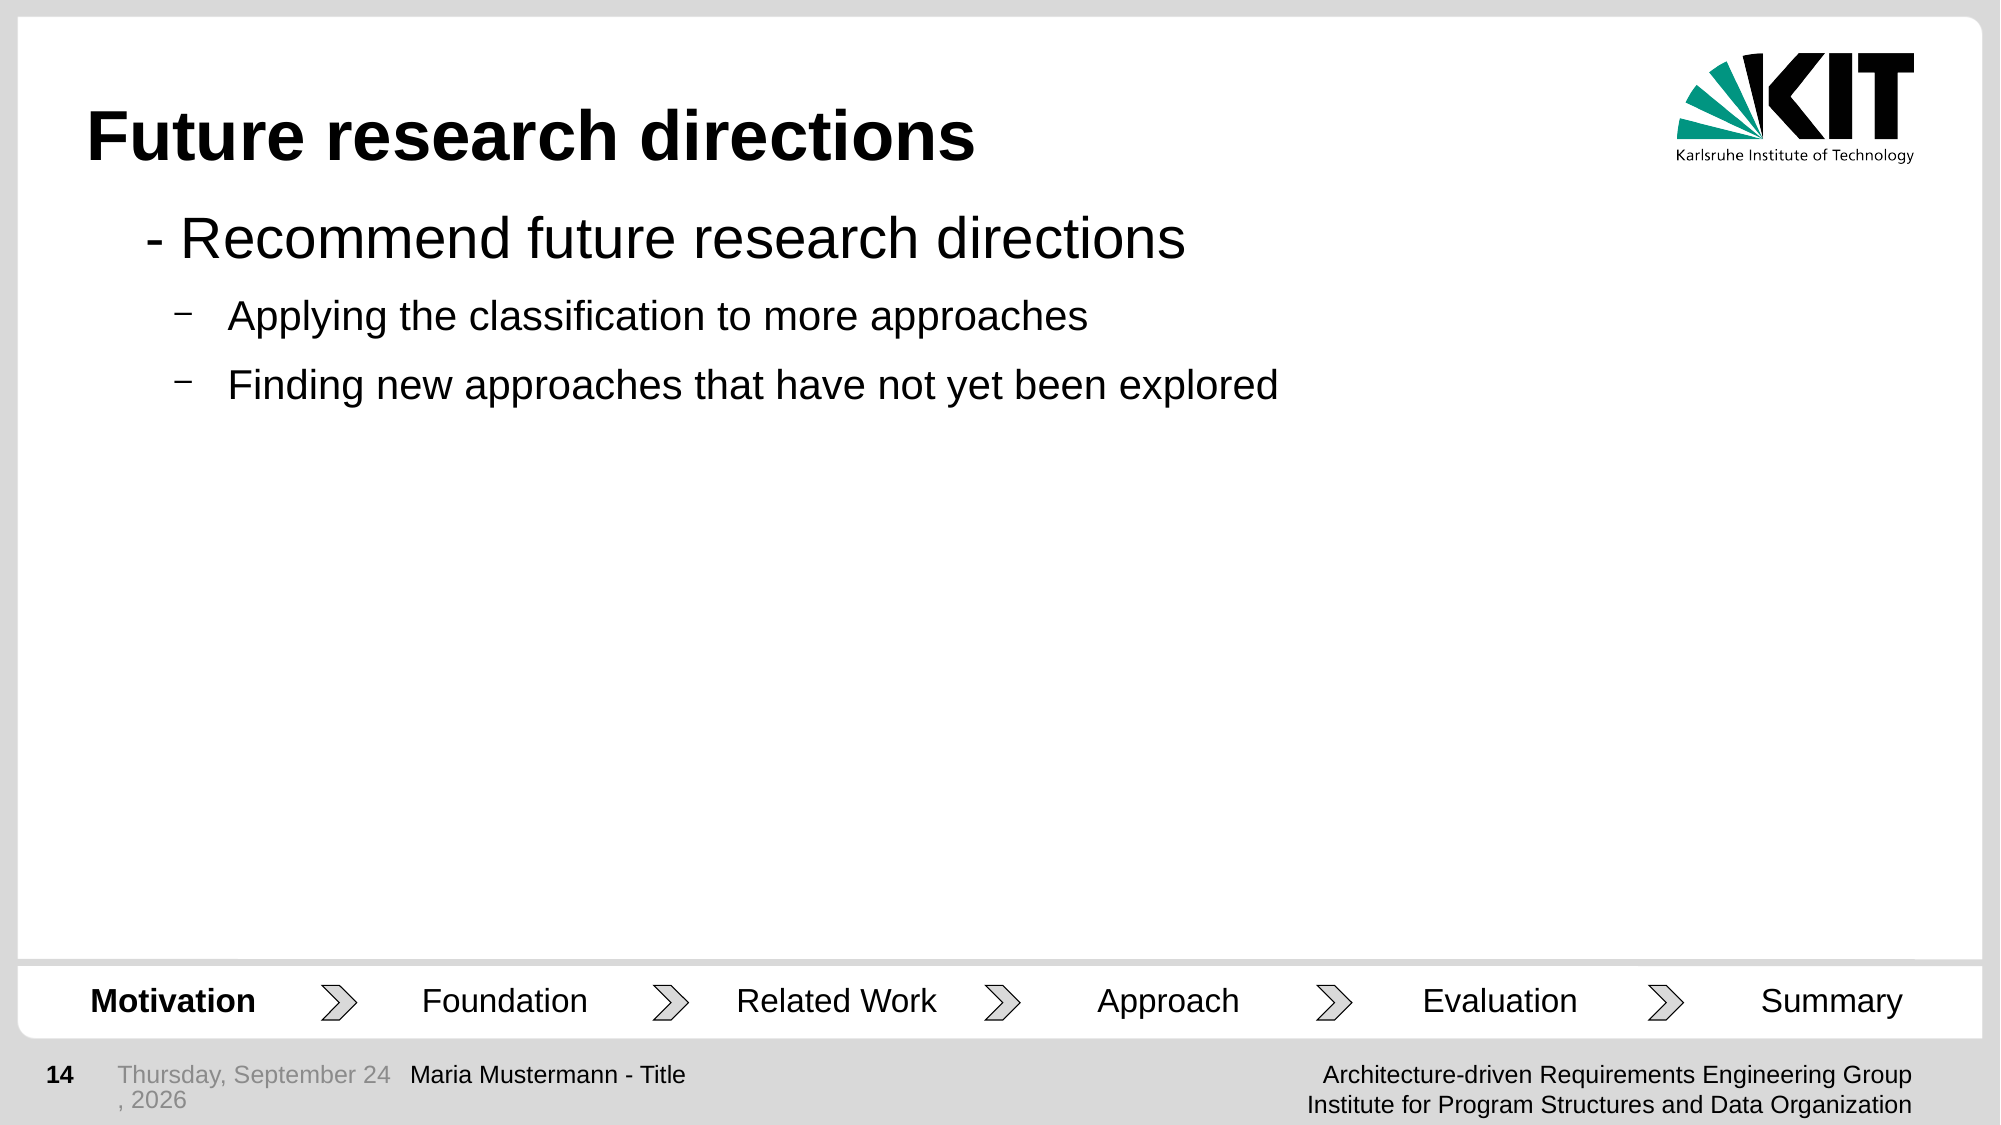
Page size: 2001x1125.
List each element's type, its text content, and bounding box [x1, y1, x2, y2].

list - Recommend future research directions Applying the classification to more approaches Finding new approaches that have not yet been explored [86, 208, 1914, 947]
text_box Related Work [721, 971, 953, 1027]
text_box Summary [1708, 971, 1957, 1027]
text_box Foundation [381, 971, 630, 1027]
picture [0, 0, 2000, 1125]
slide_number <number> [45, 1058, 118, 1119]
text_box [985, 985, 1021, 1021]
text_box [1317, 985, 1352, 1021]
text_box Approach [1082, 971, 1255, 1027]
title Future research directions [86, 72, 1592, 176]
slide_number Friday, June 18, 2021 [118, 1058, 397, 1119]
text_box Evaluation [1407, 971, 1594, 1027]
text_box [1648, 985, 1684, 1021]
text_box [653, 985, 689, 1021]
text_box [322, 985, 357, 1021]
text_box Motivation [49, 971, 298, 1027]
